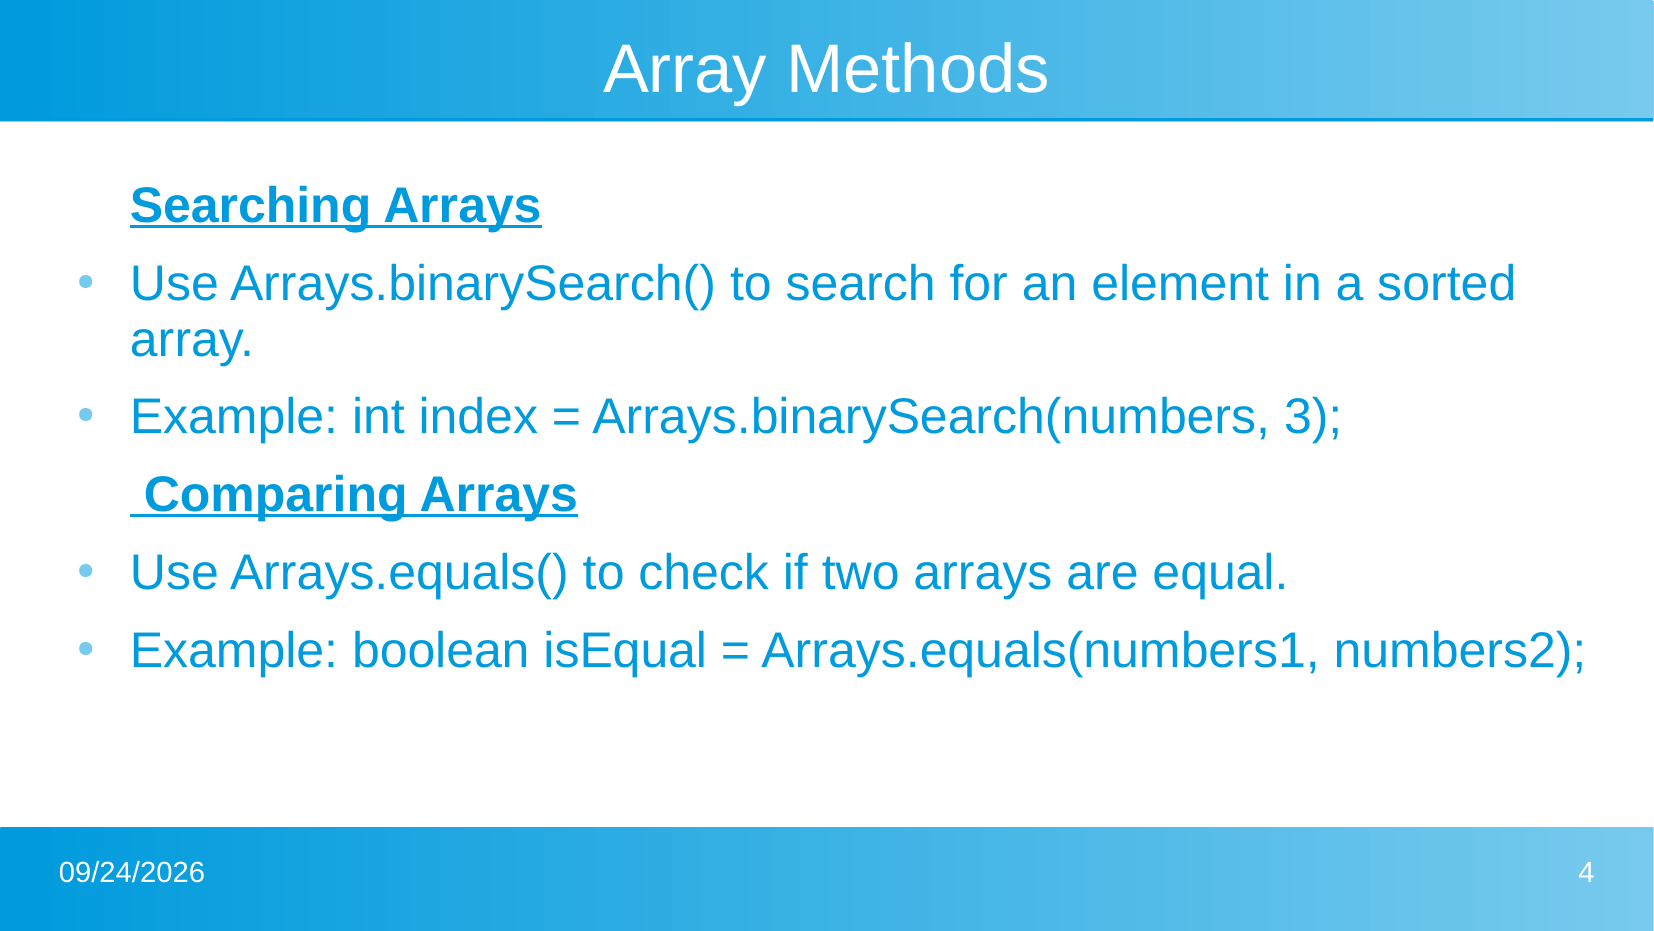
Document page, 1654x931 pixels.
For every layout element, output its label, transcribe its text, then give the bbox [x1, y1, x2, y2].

list Searching Arrays Use Arrays.binarySearch() to search for an element in a sorted array. Example: int index = Arrays.binarySearch(numbers, 3); Comparing Arrays Use Arrays.equals() to check if two arrays are equal. Example: boolean isEqual = Arrays.equals(numbers1, numbers2); [59, 177, 1595, 768]
title Array Methods [59, 29, 1595, 108]
